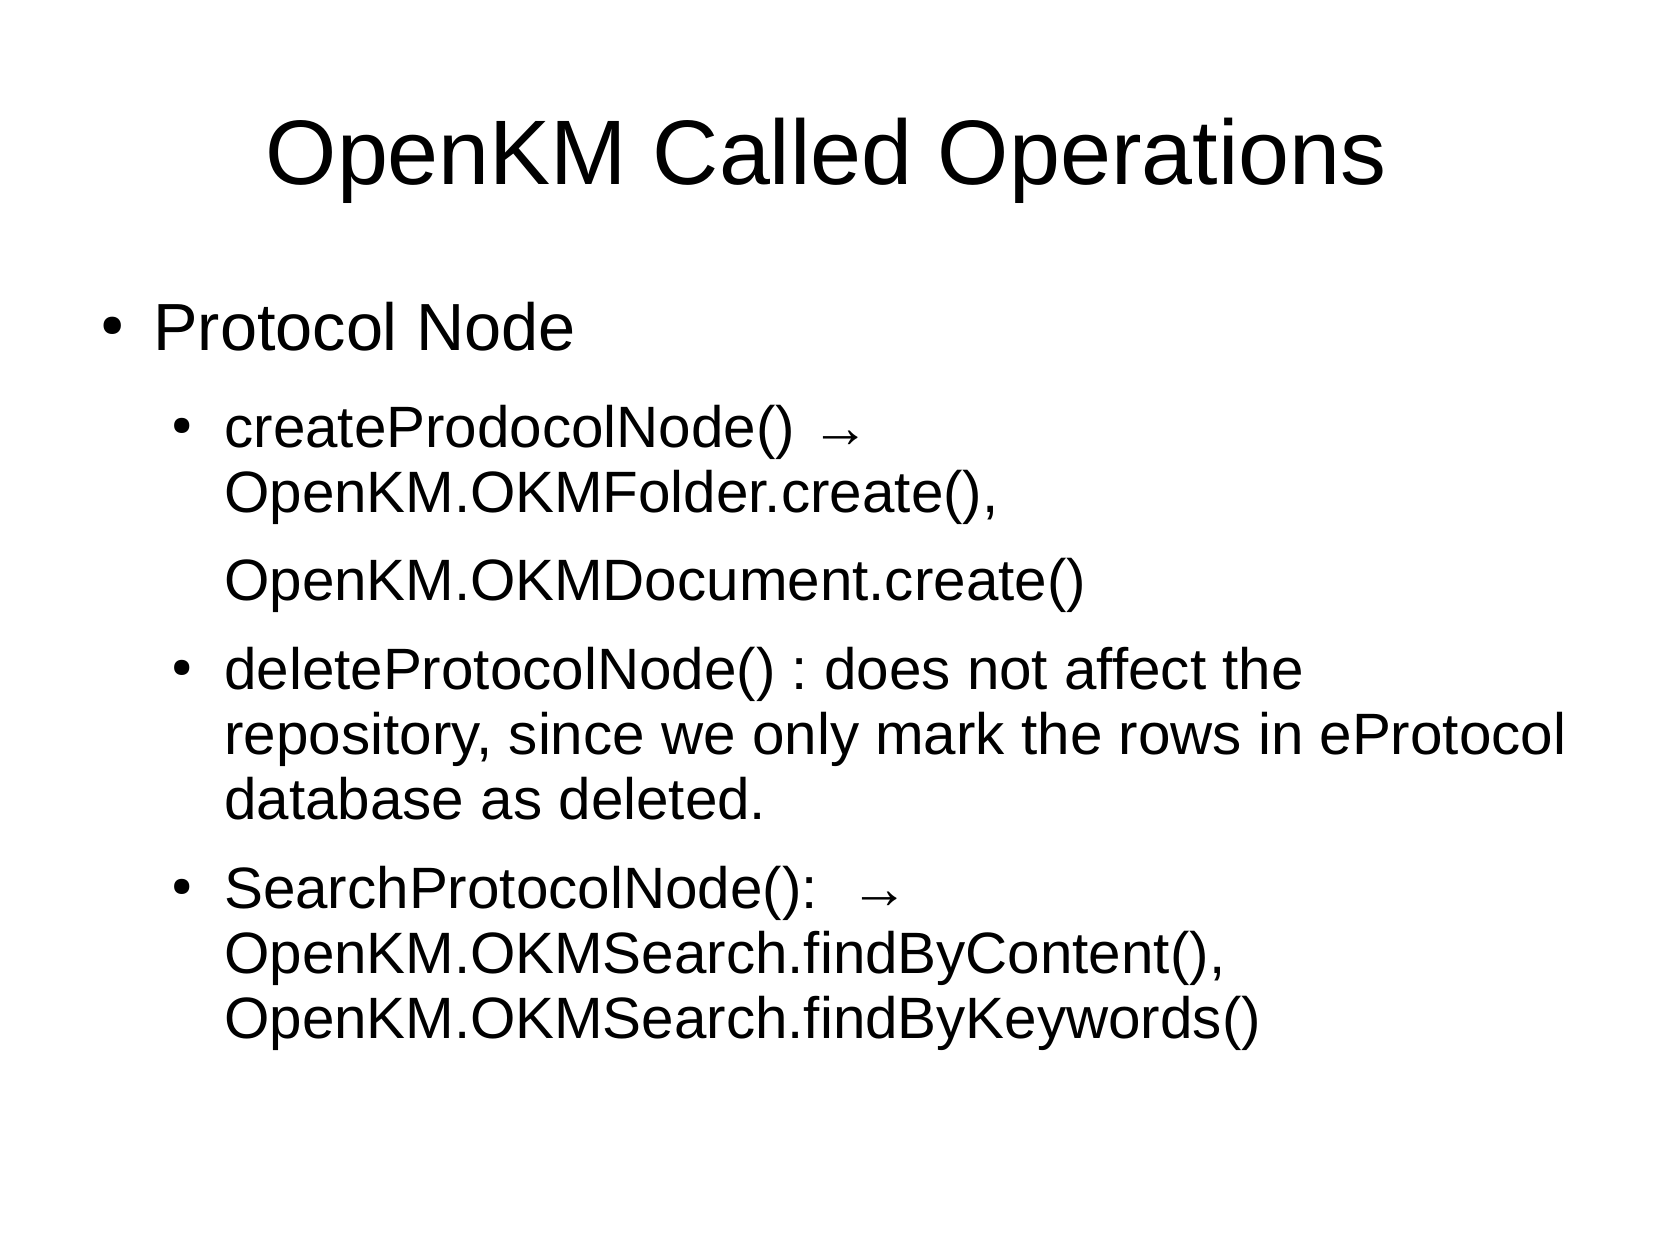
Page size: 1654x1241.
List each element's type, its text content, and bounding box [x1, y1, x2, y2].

list Protocol Node createProdocolNode() → OpenKM.OKMFolder.create(), OpenKM.OKMDocument.create() deleteProtocolNode() : does not affect the repository, since we only mark the rows in eProtocol database as deleted. SearchProtocolNode(): → OpenKM.OKMSearch.findByContent(), OpenKM.OKMSearch.findByKeywords() [82, 290, 1571, 1094]
title OpenKM Called Operations [82, 56, 1571, 250]
